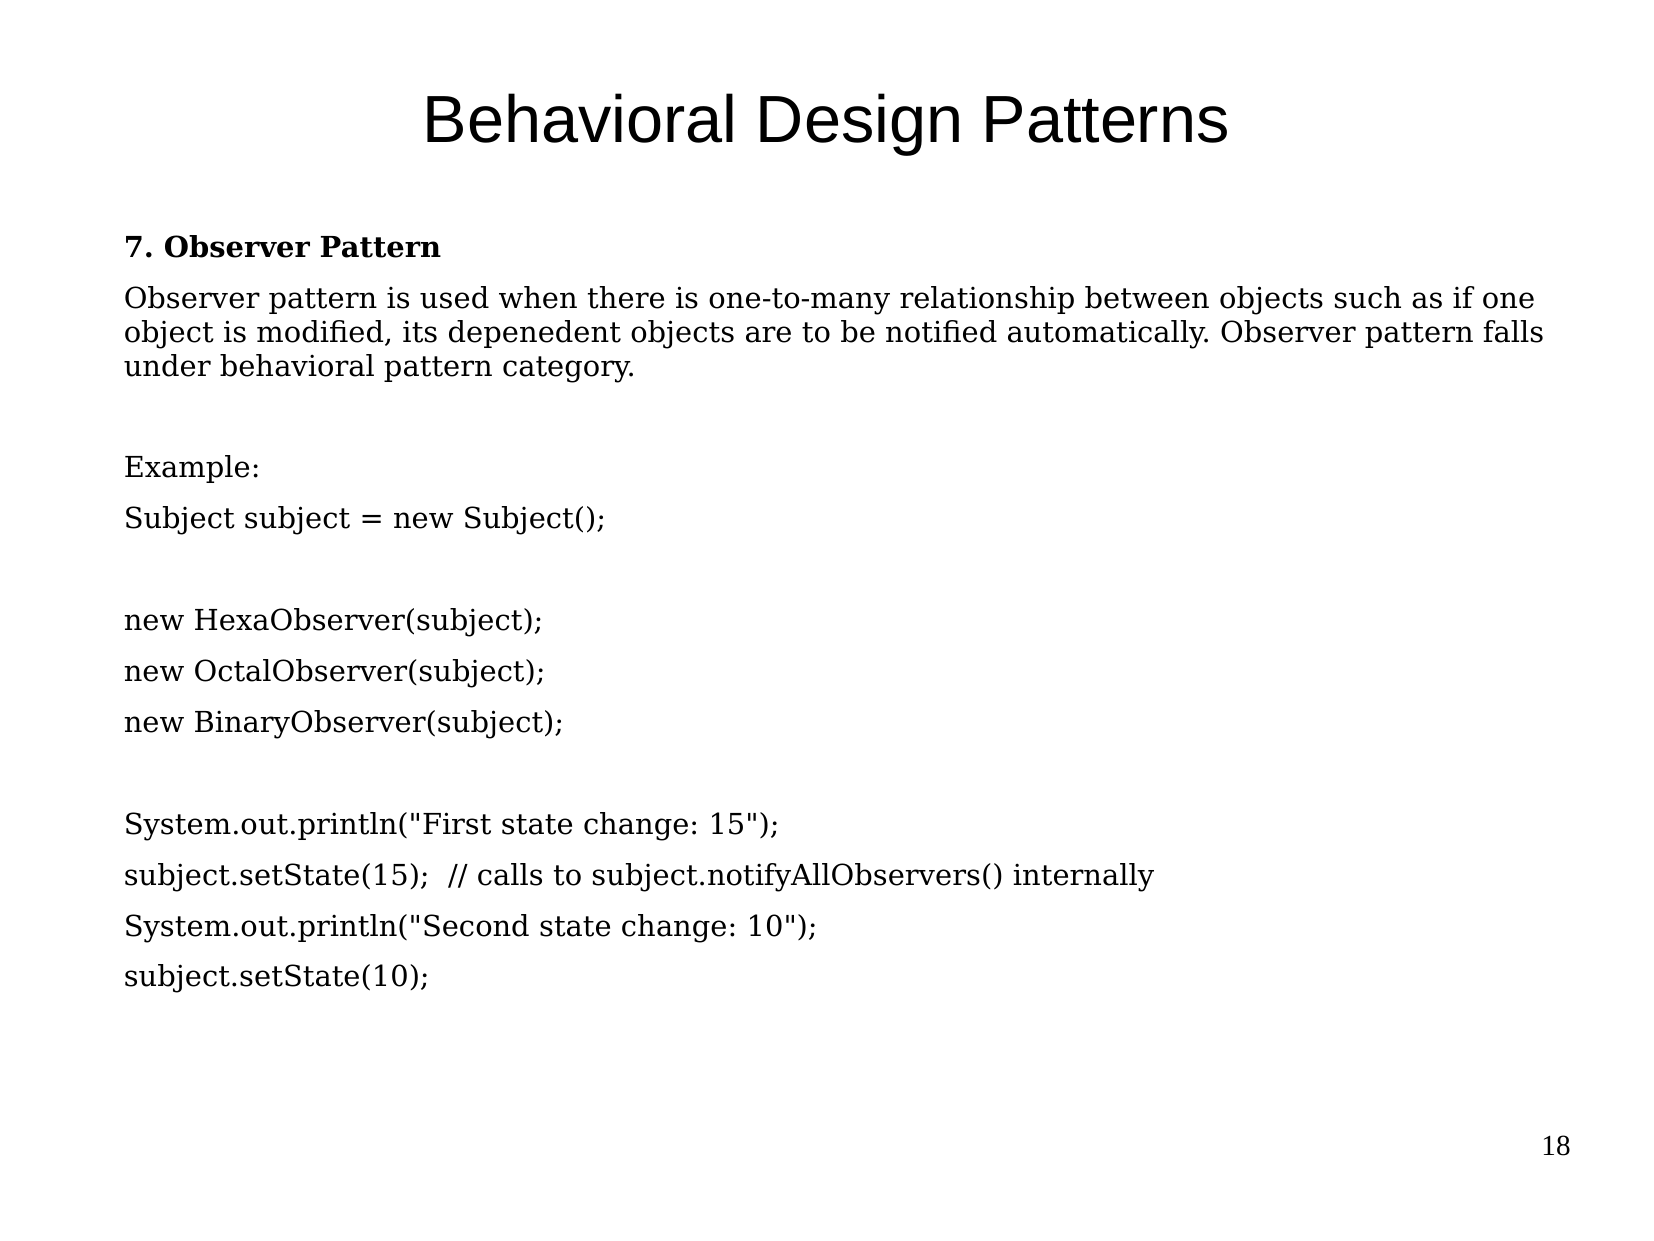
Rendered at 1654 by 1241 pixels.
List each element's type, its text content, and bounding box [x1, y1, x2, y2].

title Behavioral Design Patterns [82, 49, 1571, 189]
list 7. Observer Pattern Observer pattern is used when there is one-to-many relationship between objects such as if one object is modified, its depenedent objects are to be notified automatically. Observer pattern falls under behavioral pattern category. Example: Subject subject = new Subject(); new HexaObserver(subject); new OctalObserver(subject); new BinaryObserver(subject); System.out.println("First state change: 15"); subject.setState(15); // calls to subject.notifyAllObservers() internally System.out.println("Second state change: 10"); subject.setState(10); [82, 230, 1571, 1164]
